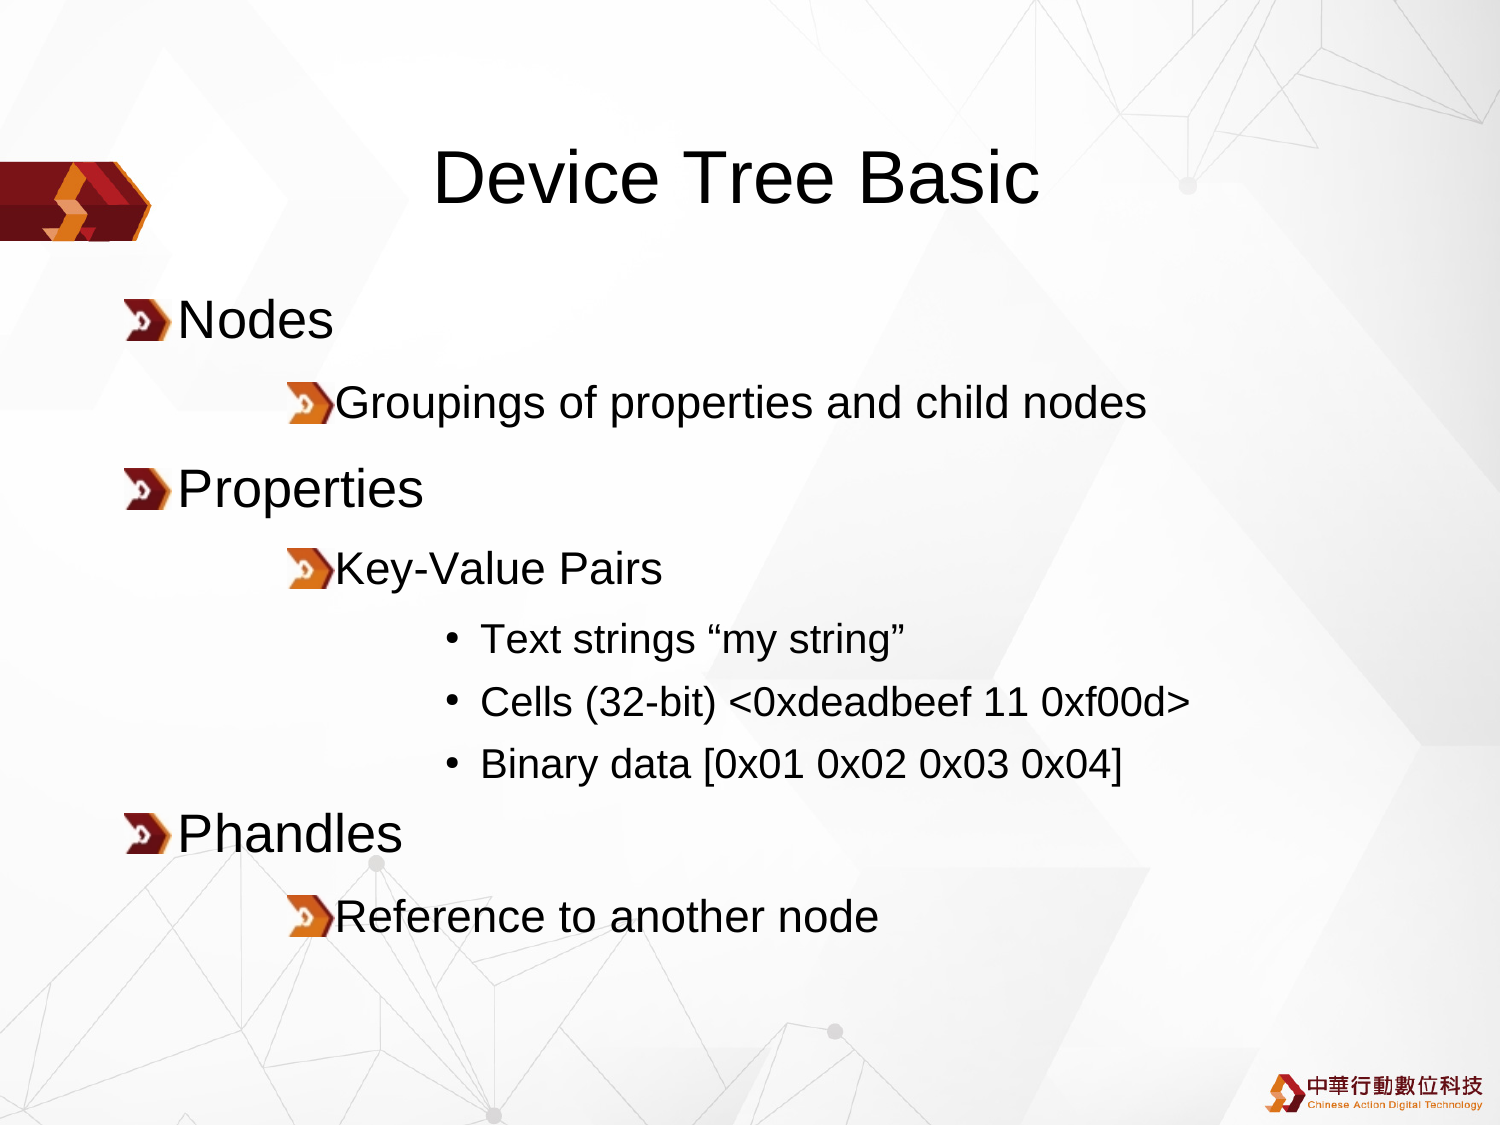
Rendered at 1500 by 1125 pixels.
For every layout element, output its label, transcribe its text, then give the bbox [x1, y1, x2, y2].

picture [0, 0, 1500, 1125]
list Nodes Groupings of properties and child nodes Properties Key-Value Pairs Text strings “my string” Cells (32-bit) <0xdeadbeef 11 0xf00d> Binary data [0x01 0x02 0x03 0x04] Phandles Reference to another node [107, 290, 1425, 943]
title Device Tree Basic [107, 101, 1367, 255]
